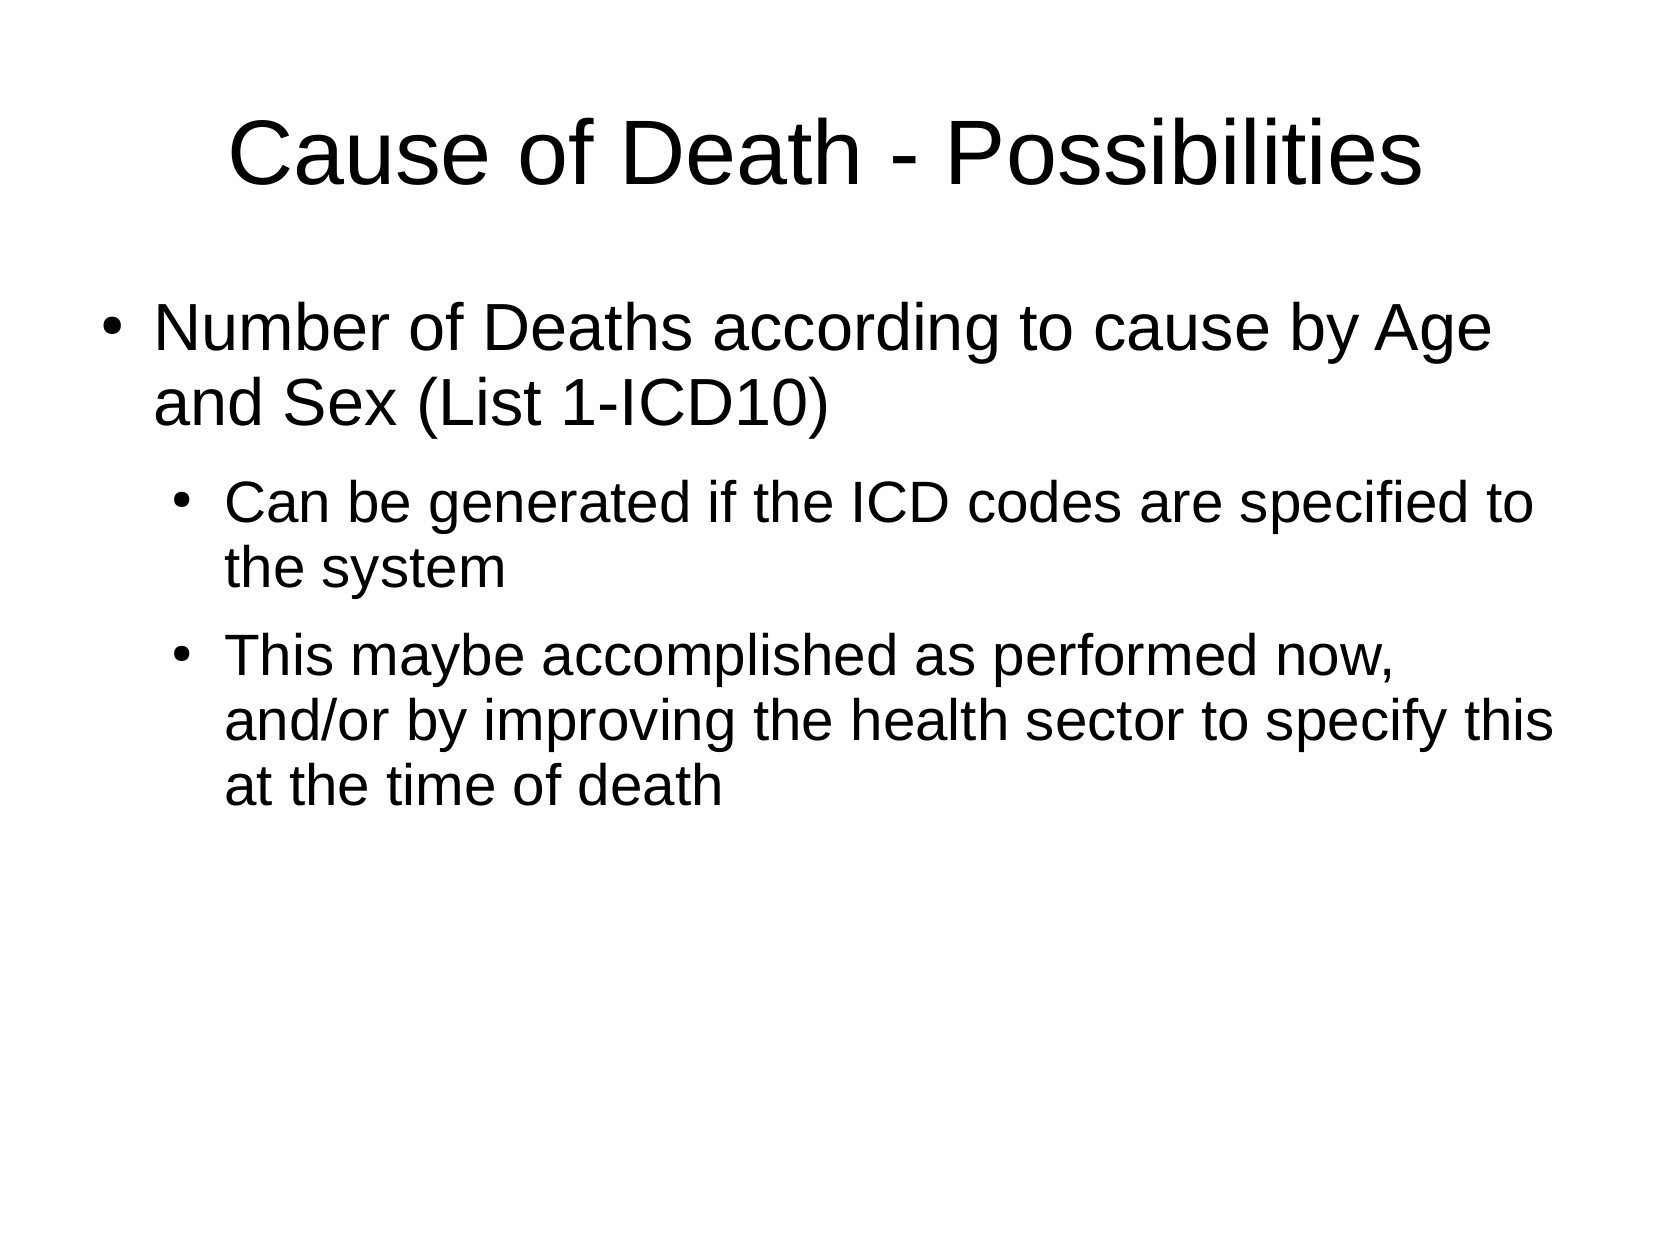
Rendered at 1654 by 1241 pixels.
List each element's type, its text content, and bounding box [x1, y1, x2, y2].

list Number of Deaths according to cause by Age and Sex (List 1-ICD10) Can be generated if the ICD codes are specified to the system This maybe accomplished as performed now, and/or by improving the health sector to specify this at the time of death [82, 290, 1571, 1109]
title Cause of Death - Possibilities [82, 56, 1571, 250]
